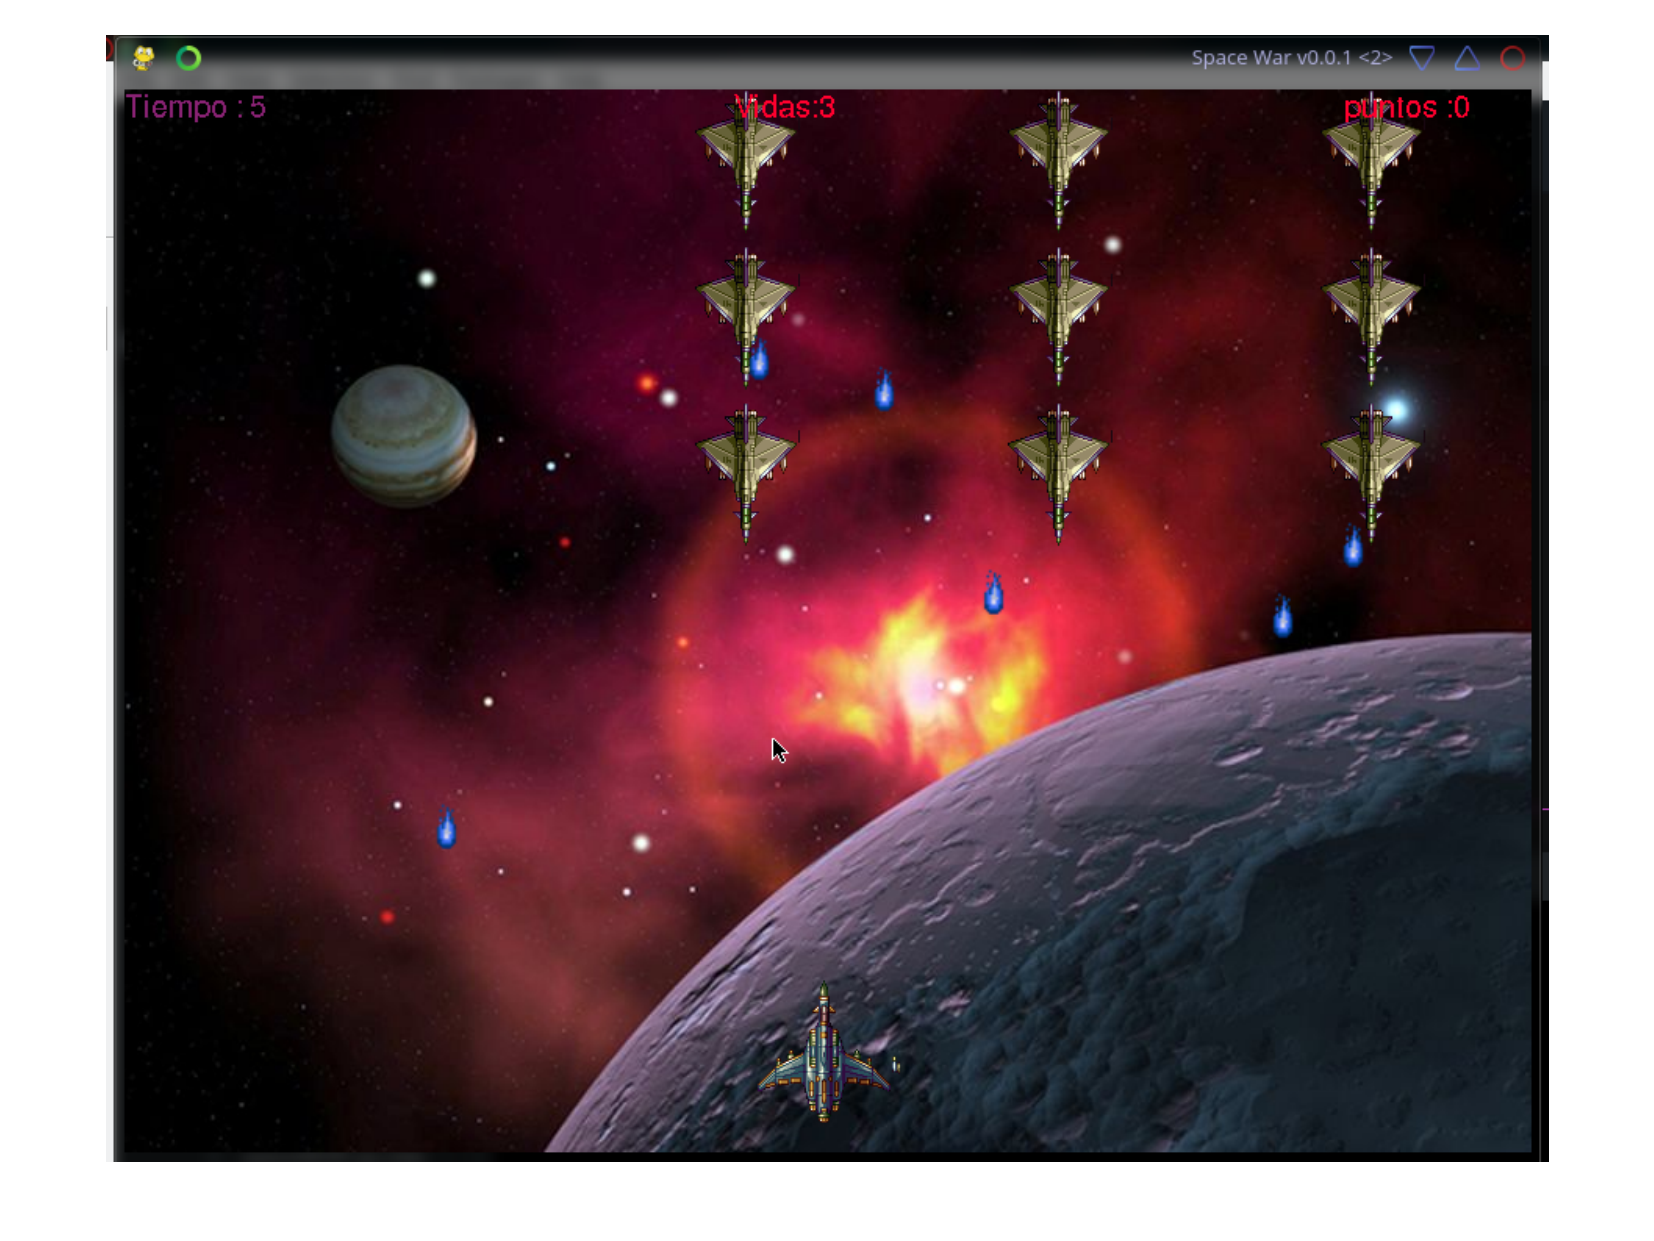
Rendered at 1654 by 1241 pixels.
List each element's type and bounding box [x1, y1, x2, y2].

picture [106, 35, 1549, 1162]
